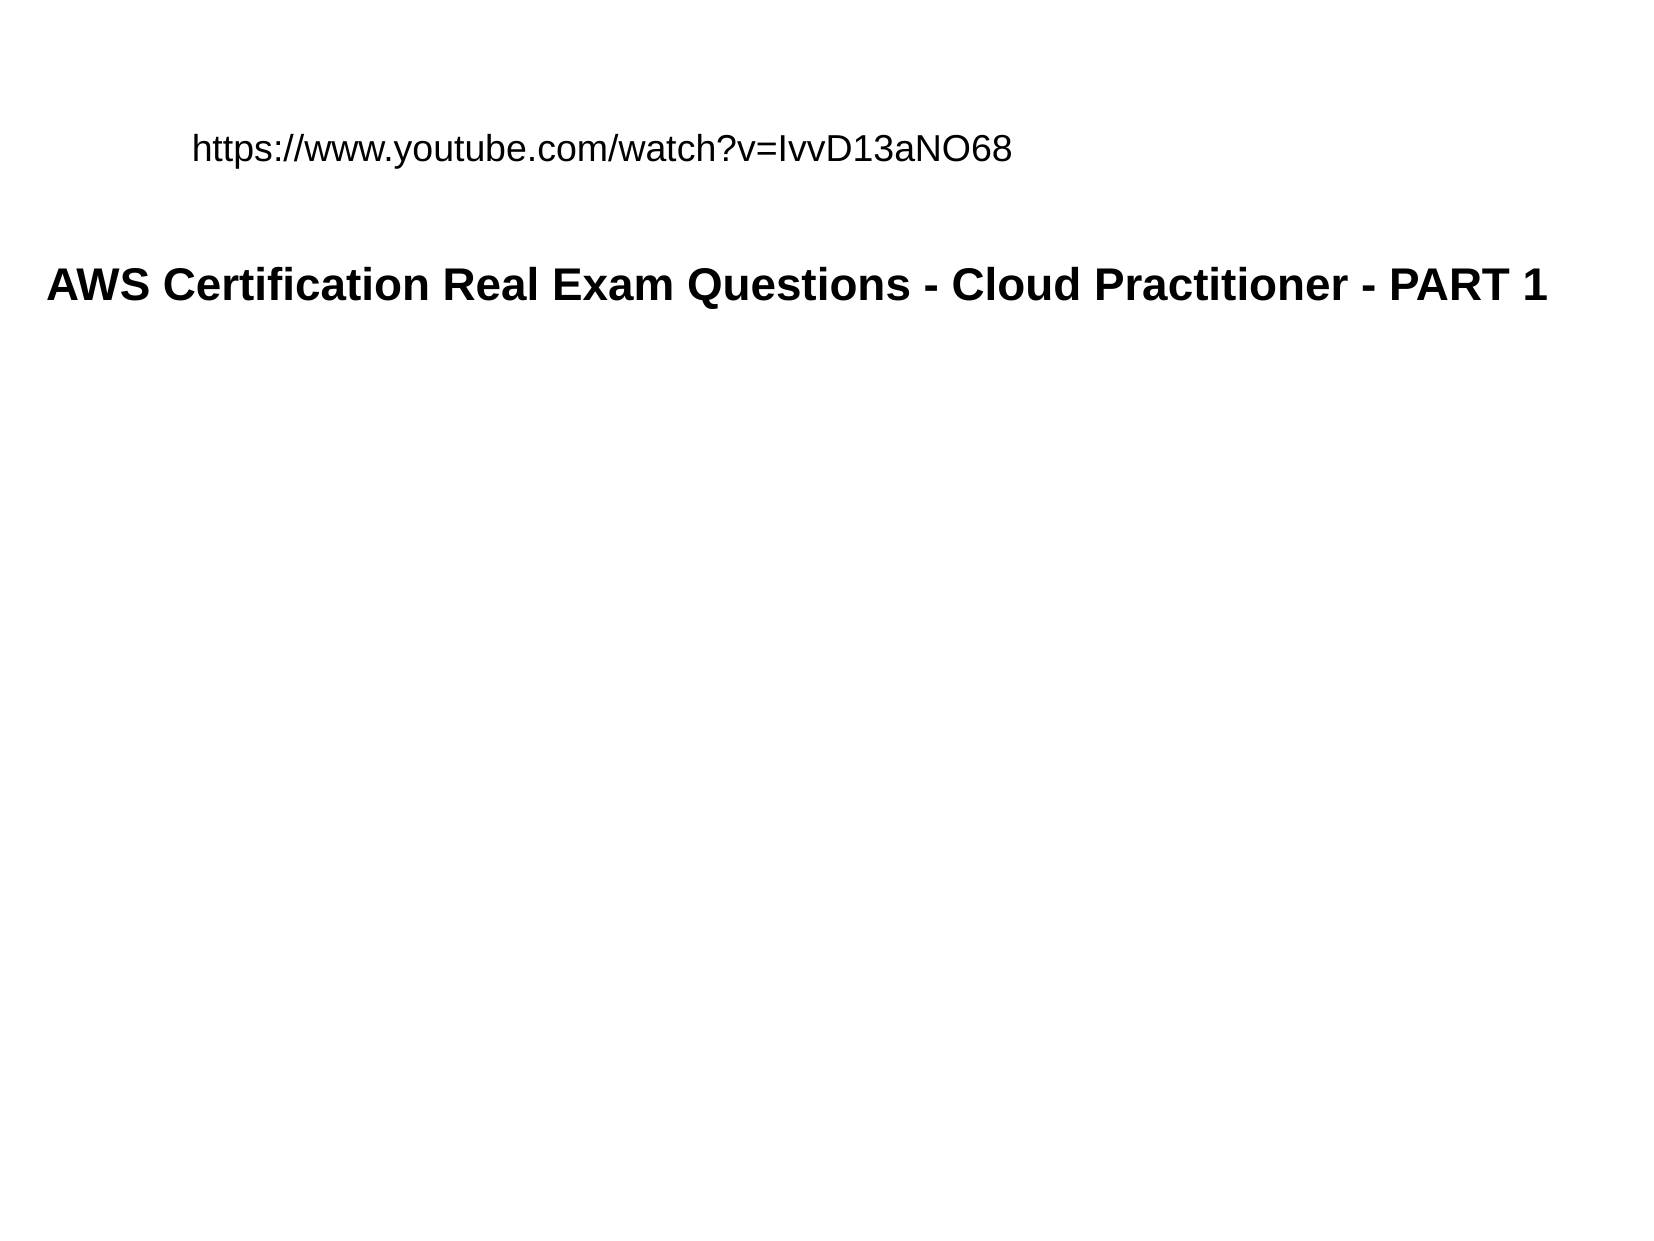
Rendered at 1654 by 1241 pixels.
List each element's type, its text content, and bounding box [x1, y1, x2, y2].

text_box AWS Certification Real Exam Questions - Cloud Practitioner - PART 1 [31, 251, 1571, 367]
text_box https://www.youtube.com/watch?v=IvvD13aNO68 [177, 120, 1032, 178]
